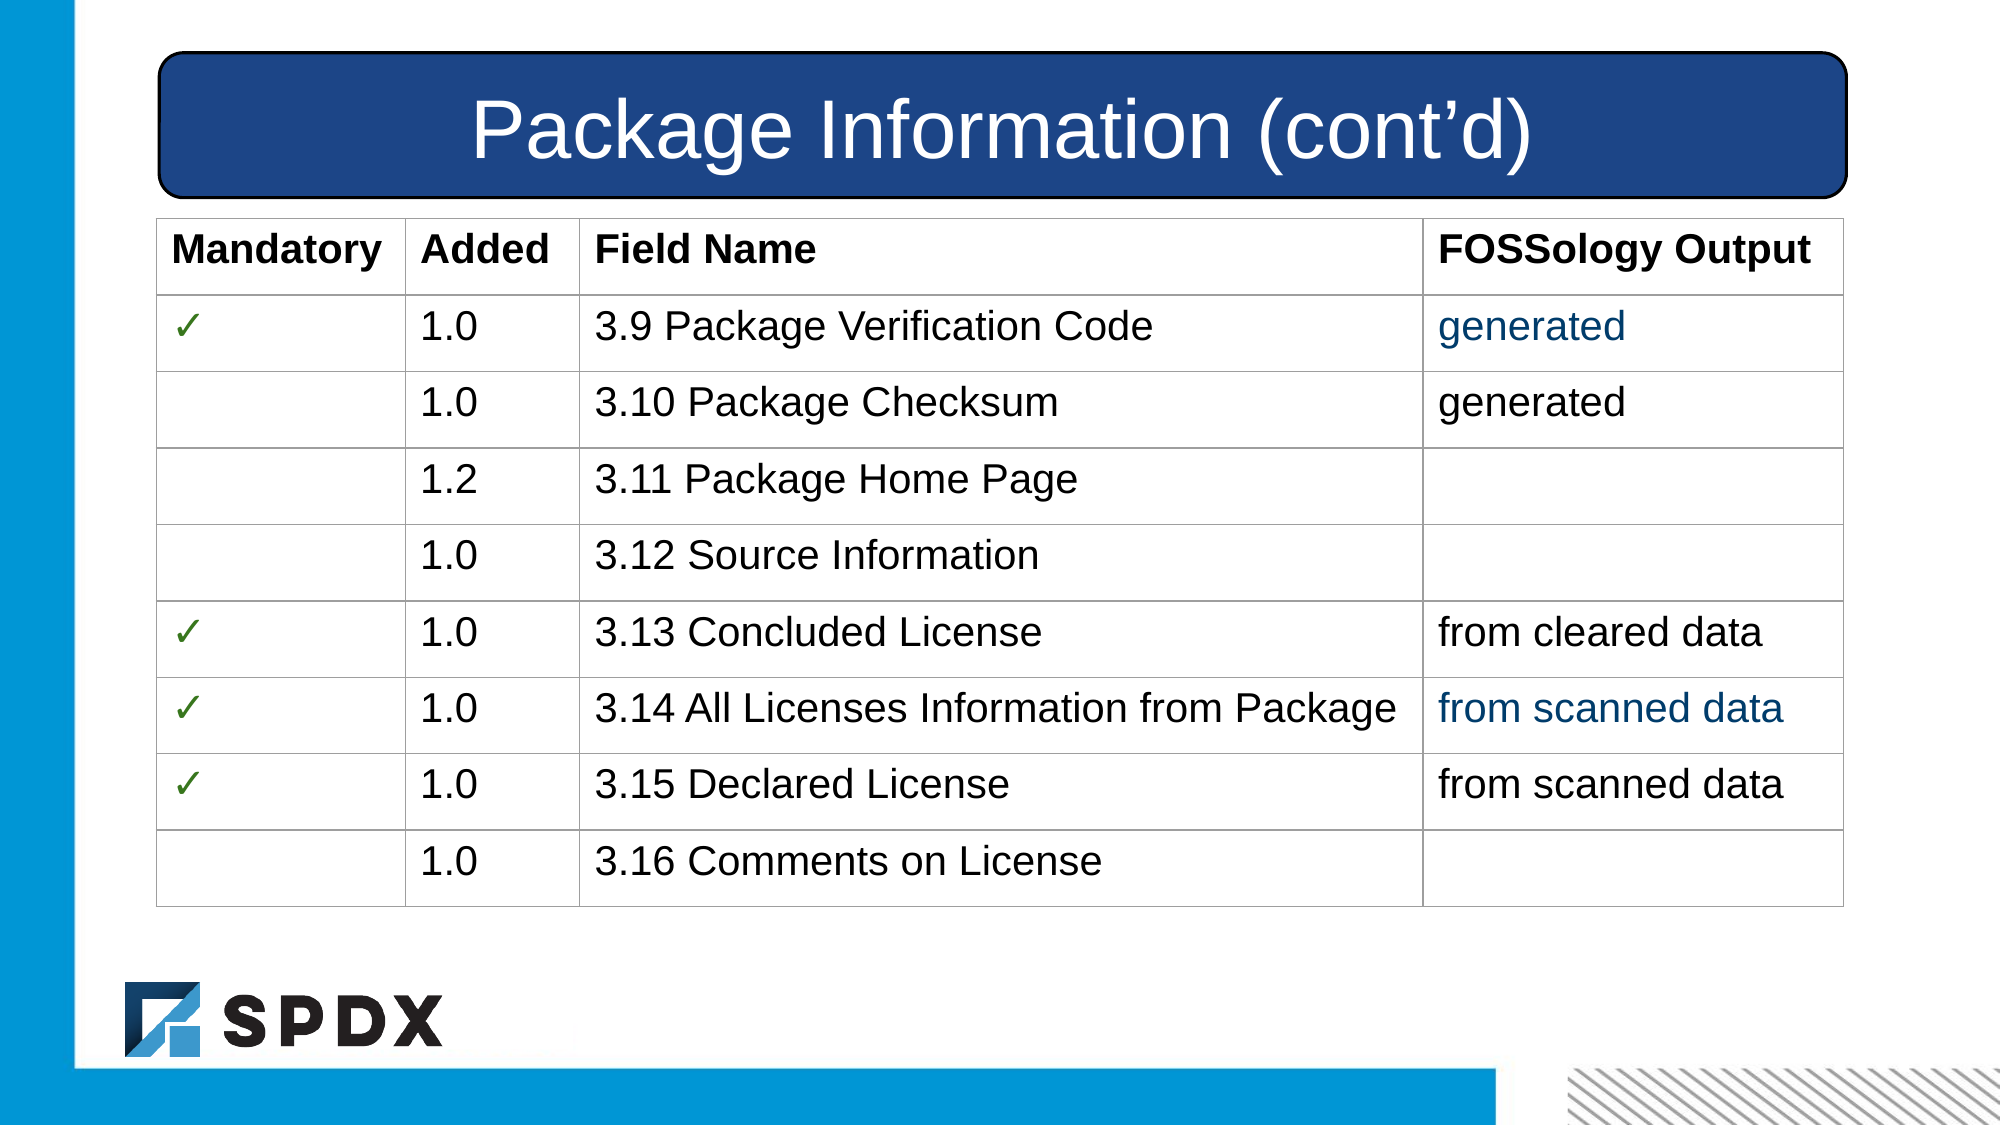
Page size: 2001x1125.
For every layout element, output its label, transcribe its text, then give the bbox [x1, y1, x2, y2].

table_cell [157, 372, 405, 447]
table_header Field Name [580, 219, 1422, 294]
table_cell ✓ [157, 754, 405, 829]
table_cell [1424, 831, 1843, 906]
table_cell 3.14 All Licenses Information from Package [580, 678, 1422, 753]
table_cell 1.0 [406, 754, 579, 829]
table_header Mandatory [157, 219, 405, 294]
table_cell [1424, 449, 1843, 524]
table_cell [1424, 525, 1843, 600]
table_cell generated [1424, 296, 1843, 371]
table_cell ✓ [157, 678, 405, 753]
table_cell from cleared data [1424, 602, 1843, 677]
table_cell 3.12 Source Information [580, 525, 1422, 600]
table_cell 3.16 Comments on License [580, 831, 1422, 906]
table_cell 1.2 [406, 449, 579, 524]
table_cell ✓ [157, 602, 405, 677]
table_cell [157, 525, 405, 600]
table_cell 3.13 Concluded License [580, 602, 1422, 677]
picture [74, 0, 2000, 1125]
table_cell from scanned data [1424, 754, 1843, 829]
table_cell 1.0 [406, 372, 579, 447]
table_cell 3.15 Declared License [580, 754, 1422, 829]
table_cell ✓ [157, 296, 405, 371]
table_cell [157, 449, 405, 524]
table_cell 3.11 Package Home Page [580, 449, 1422, 524]
table_cell 3.10 Package Checksum [580, 372, 1422, 447]
table_header FOSSology Output [1424, 219, 1843, 294]
table_cell generated [1424, 372, 1843, 447]
table_cell 1.0 [406, 296, 579, 371]
table_cell 1.0 [406, 831, 579, 906]
table_header Added [406, 219, 579, 294]
table_cell 1.0 [406, 602, 579, 677]
table_cell 3.9 Package Verification Code [580, 296, 1422, 371]
text_box Package Information (cont’d) [159, 52, 1847, 198]
table_cell 1.0 [406, 678, 579, 753]
table_cell [157, 831, 405, 906]
table_cell 1.0 [406, 525, 579, 600]
table_cell from scanned data [1424, 678, 1843, 753]
